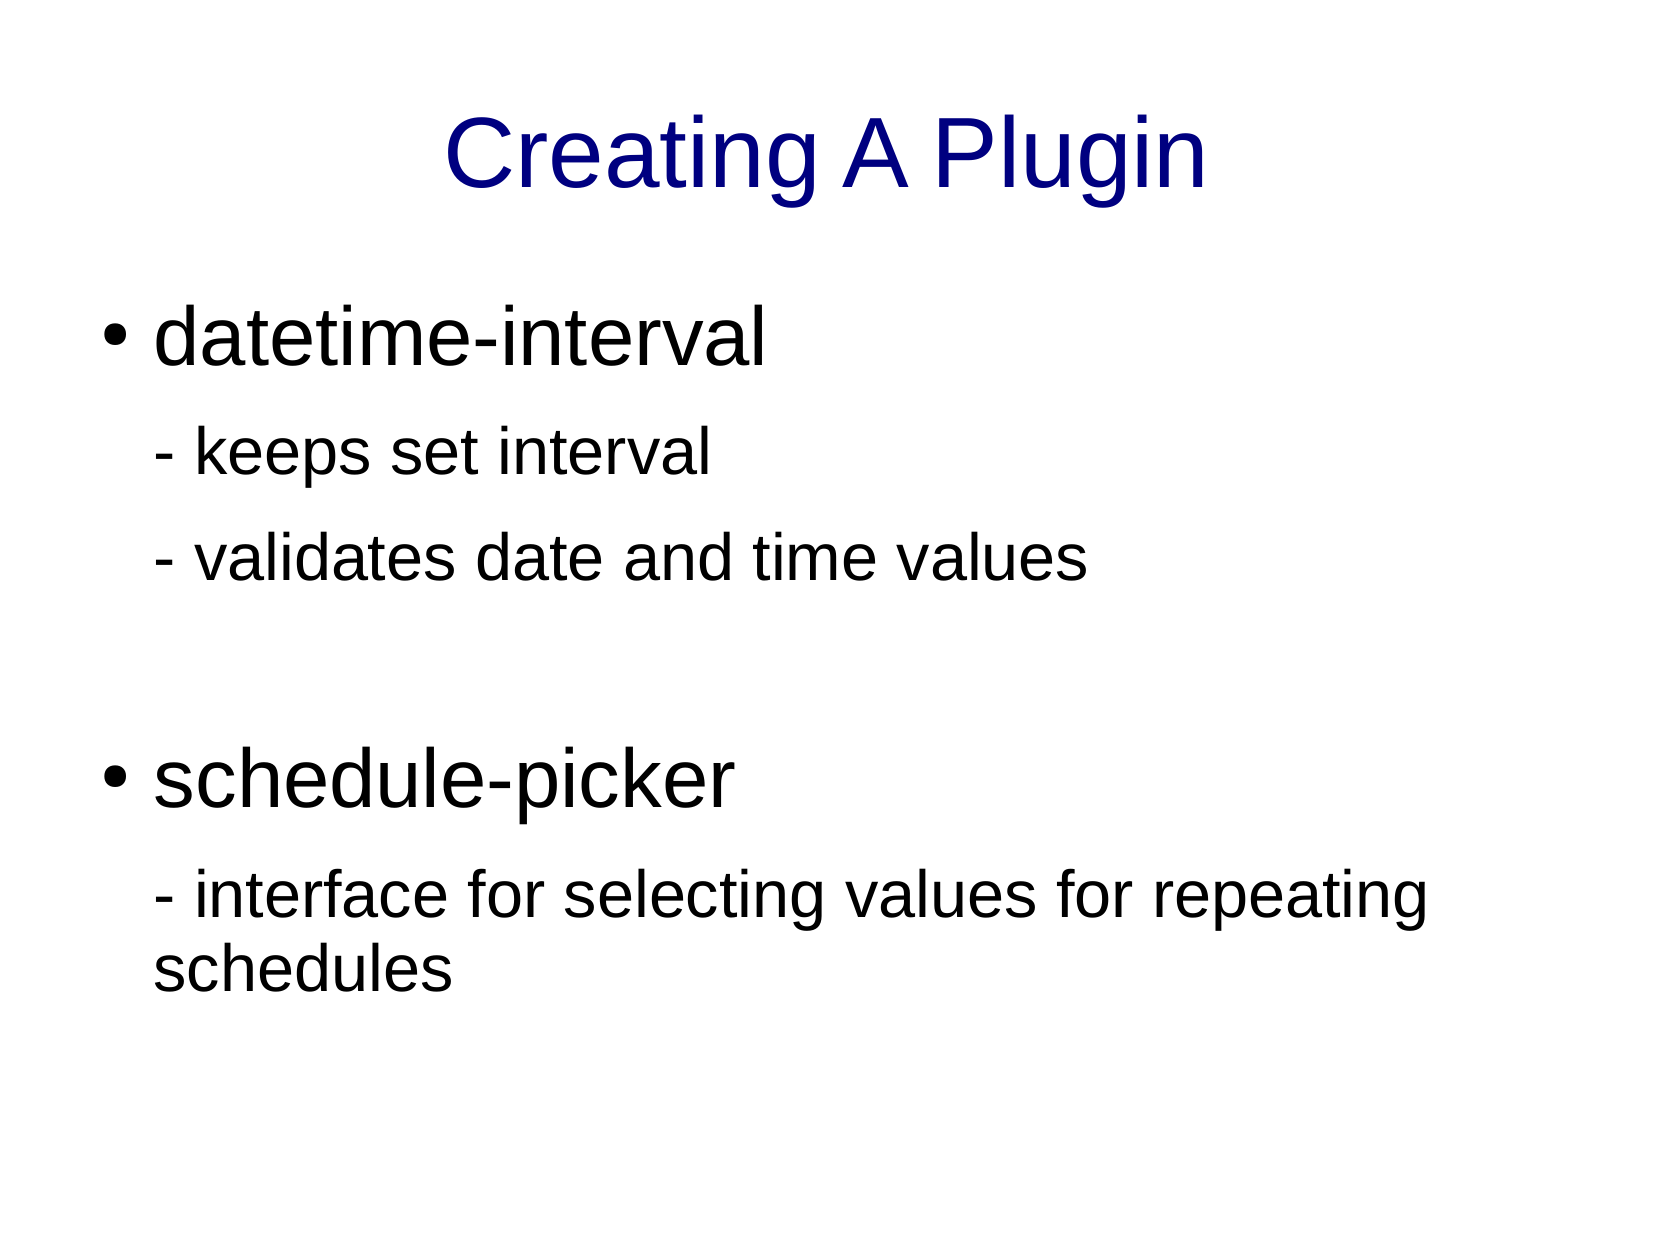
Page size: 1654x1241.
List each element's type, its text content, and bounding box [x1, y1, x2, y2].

title Creating A Plugin [82, 49, 1571, 257]
list datetime-interval - keeps set interval - validates date and time values schedule-picker - interface for selecting values for repeating schedules [82, 290, 1571, 1109]
